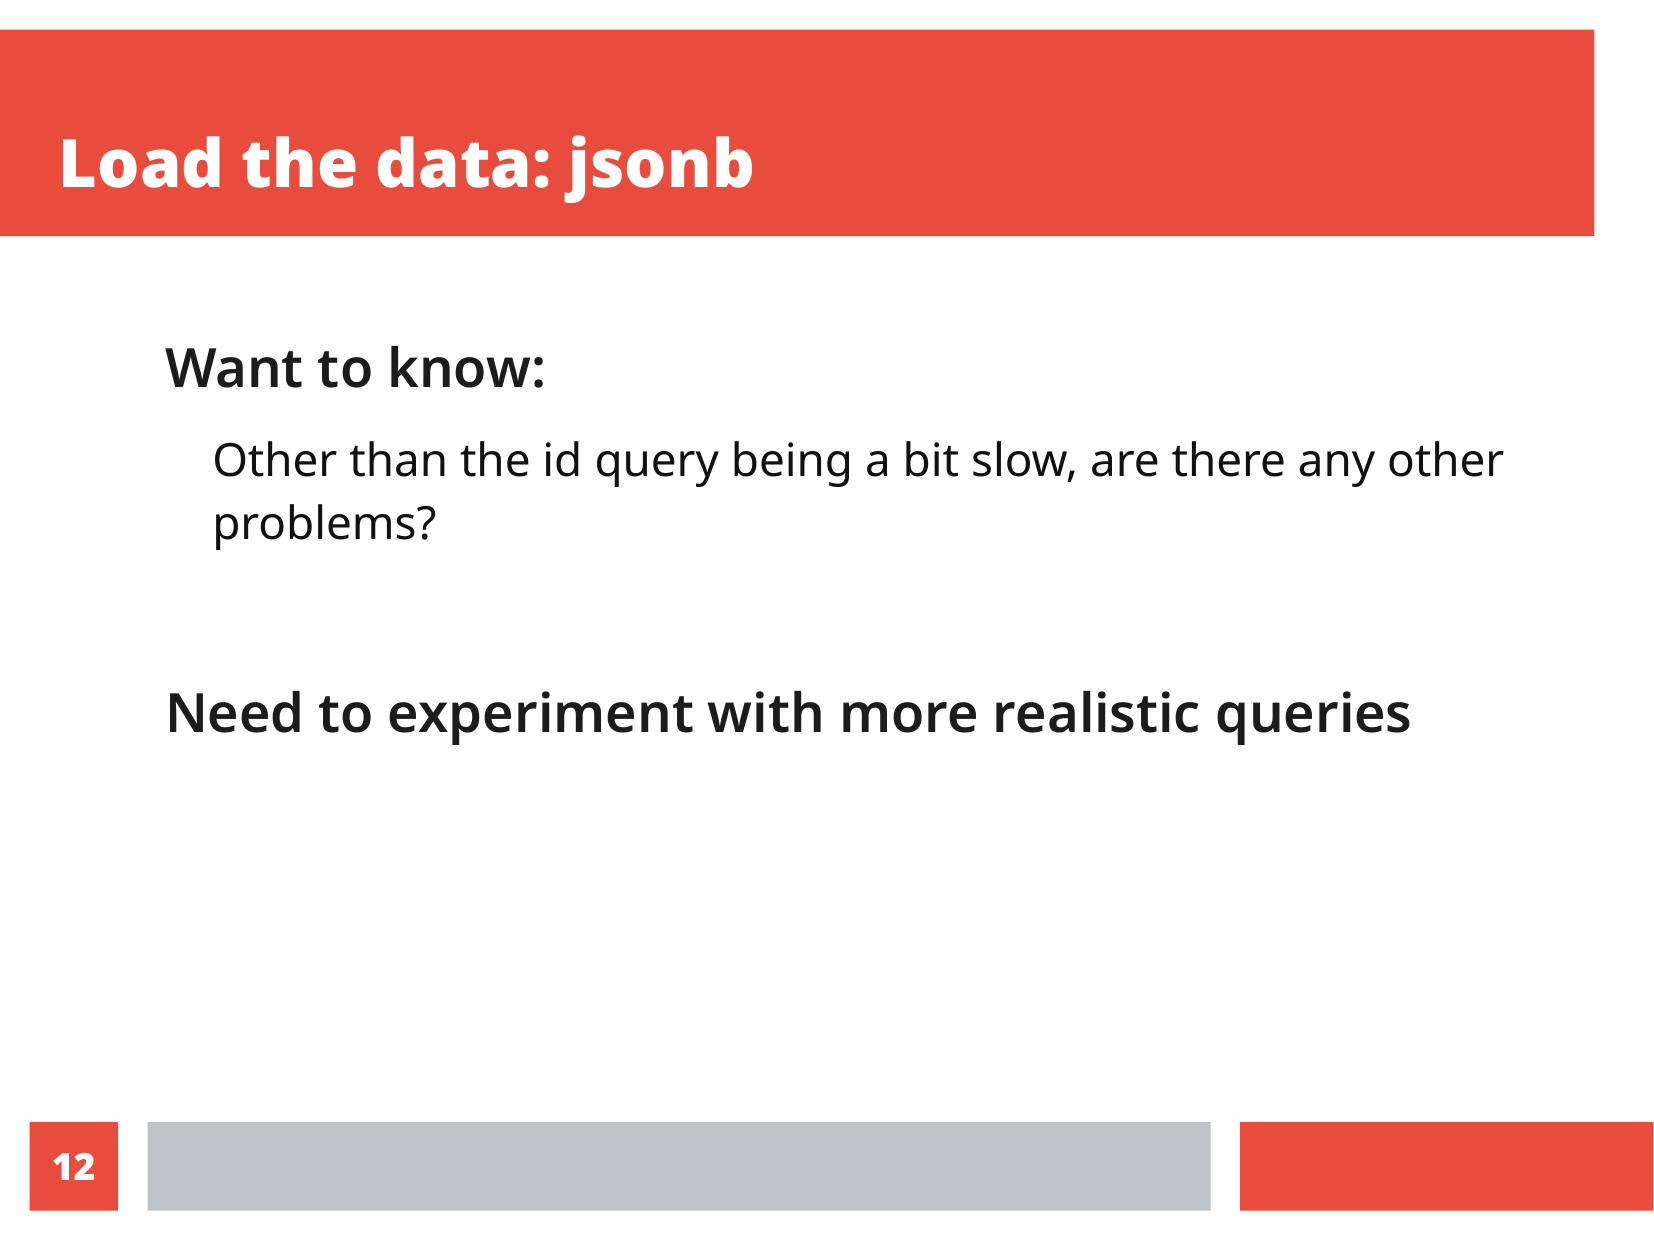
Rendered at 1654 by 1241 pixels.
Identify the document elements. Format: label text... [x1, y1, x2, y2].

list Want to know: Other than the id query being a bit slow, are there any other problems? Need to experiment with more realistic queries [165, 330, 1654, 1098]
title Load the data: jsonb [59, 59, 1595, 207]
